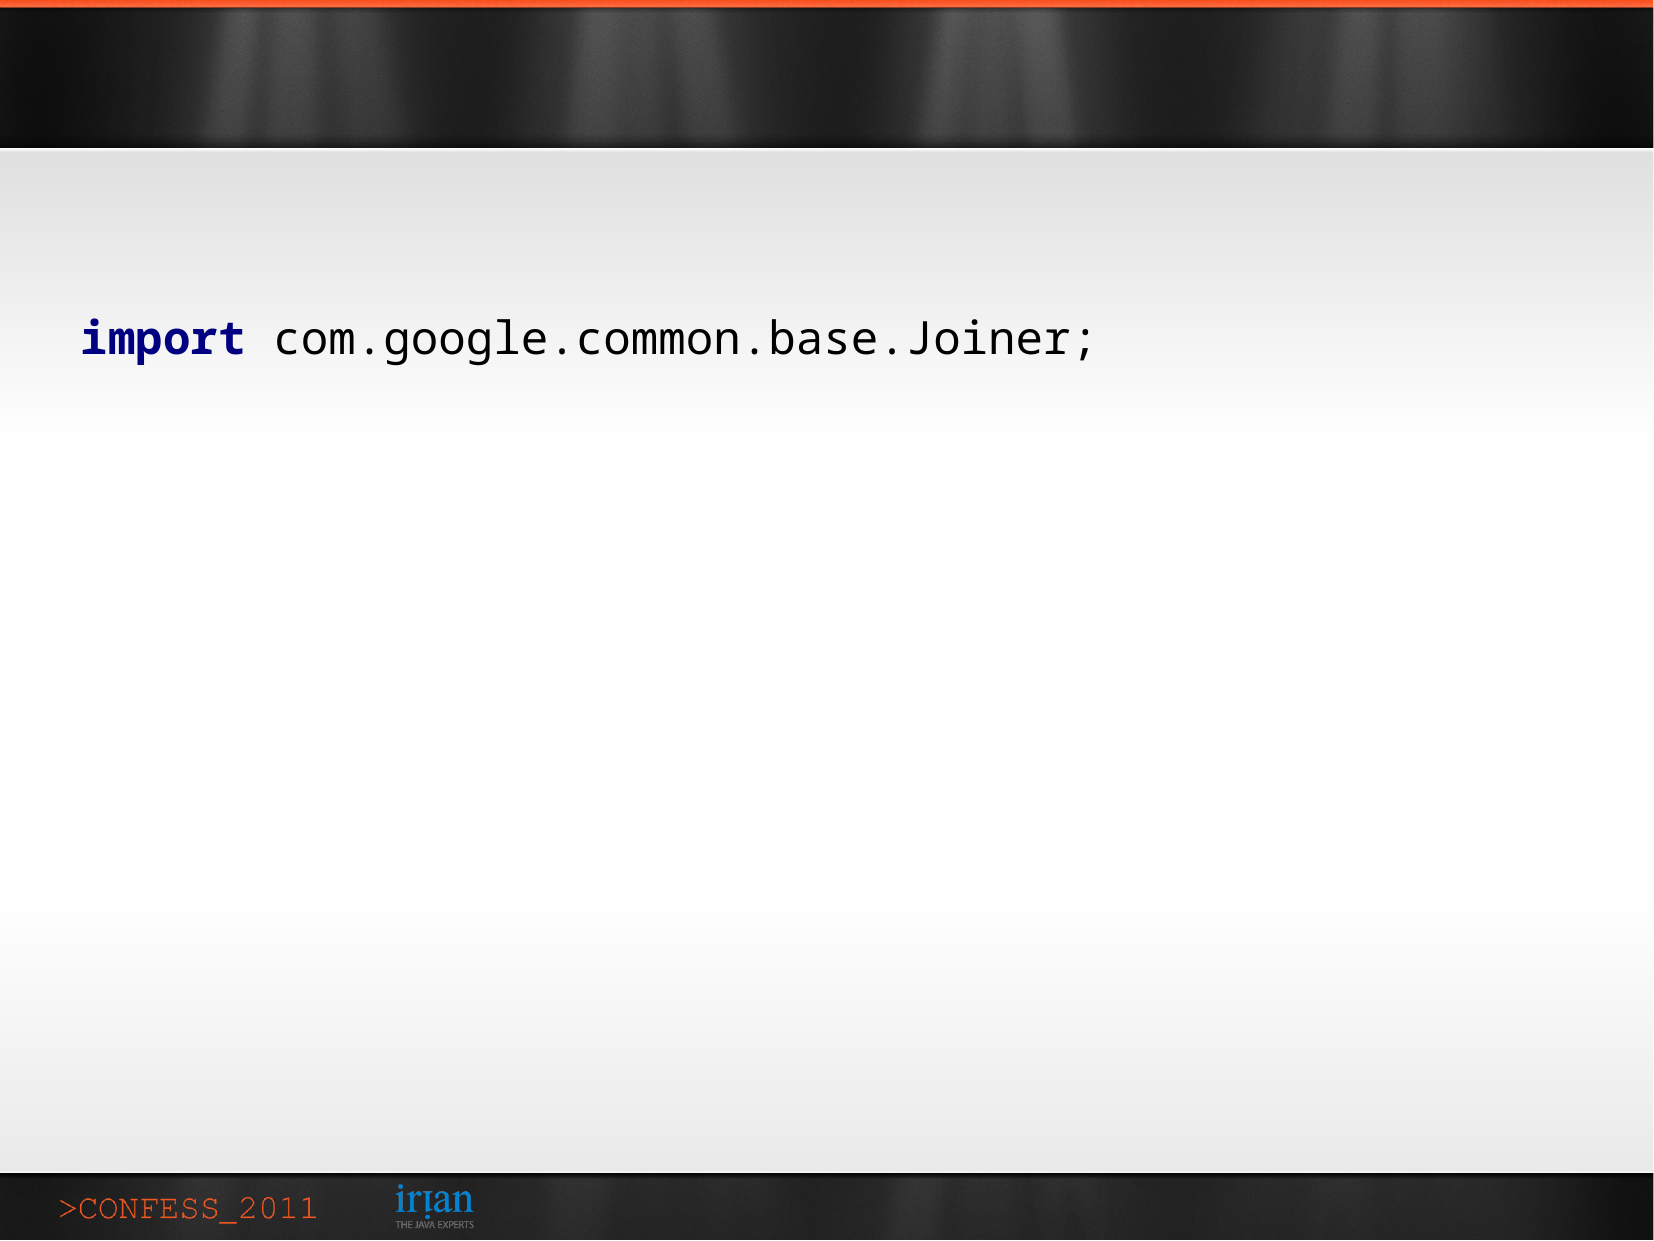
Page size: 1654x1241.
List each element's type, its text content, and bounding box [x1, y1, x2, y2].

picture [0, 0, 1654, 1240]
subtitle import com.google.common.base.Joiner; [80, 305, 1654, 1125]
